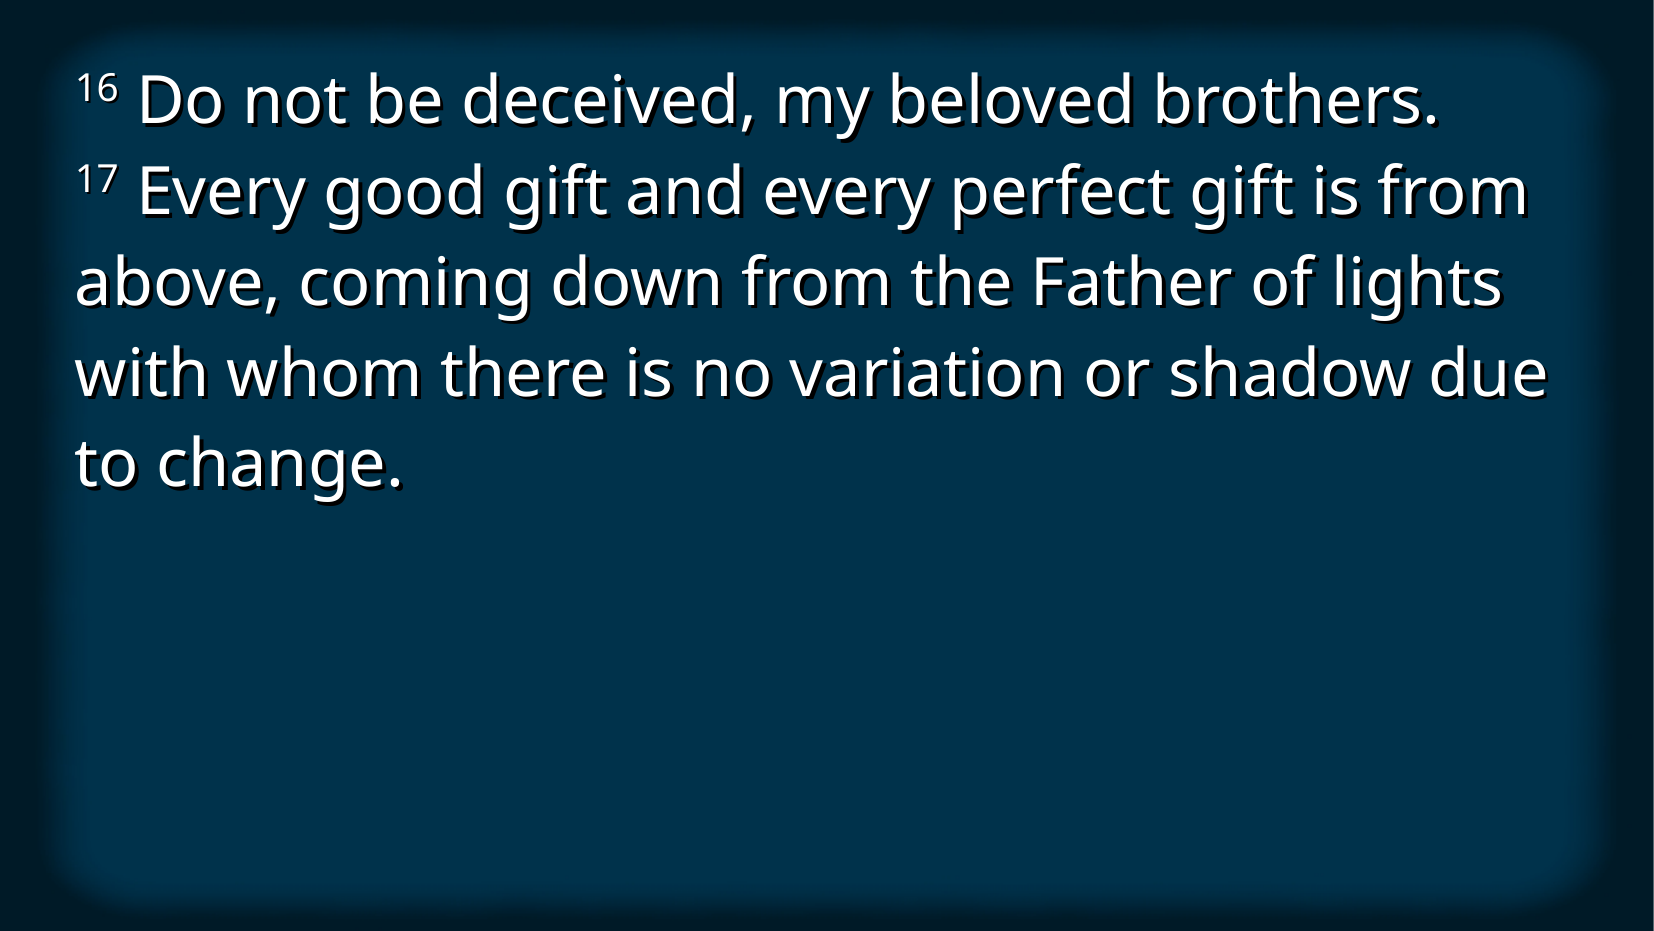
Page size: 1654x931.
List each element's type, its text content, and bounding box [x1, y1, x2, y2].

picture [0, 0, 1654, 931]
text_box 16 Do not be deceived, my beloved brothers. 17 Every good gift and every perfect gift is from above, coming down from the Father of lights with whom there is no variation or shadow due to change. [60, 45, 1576, 526]
